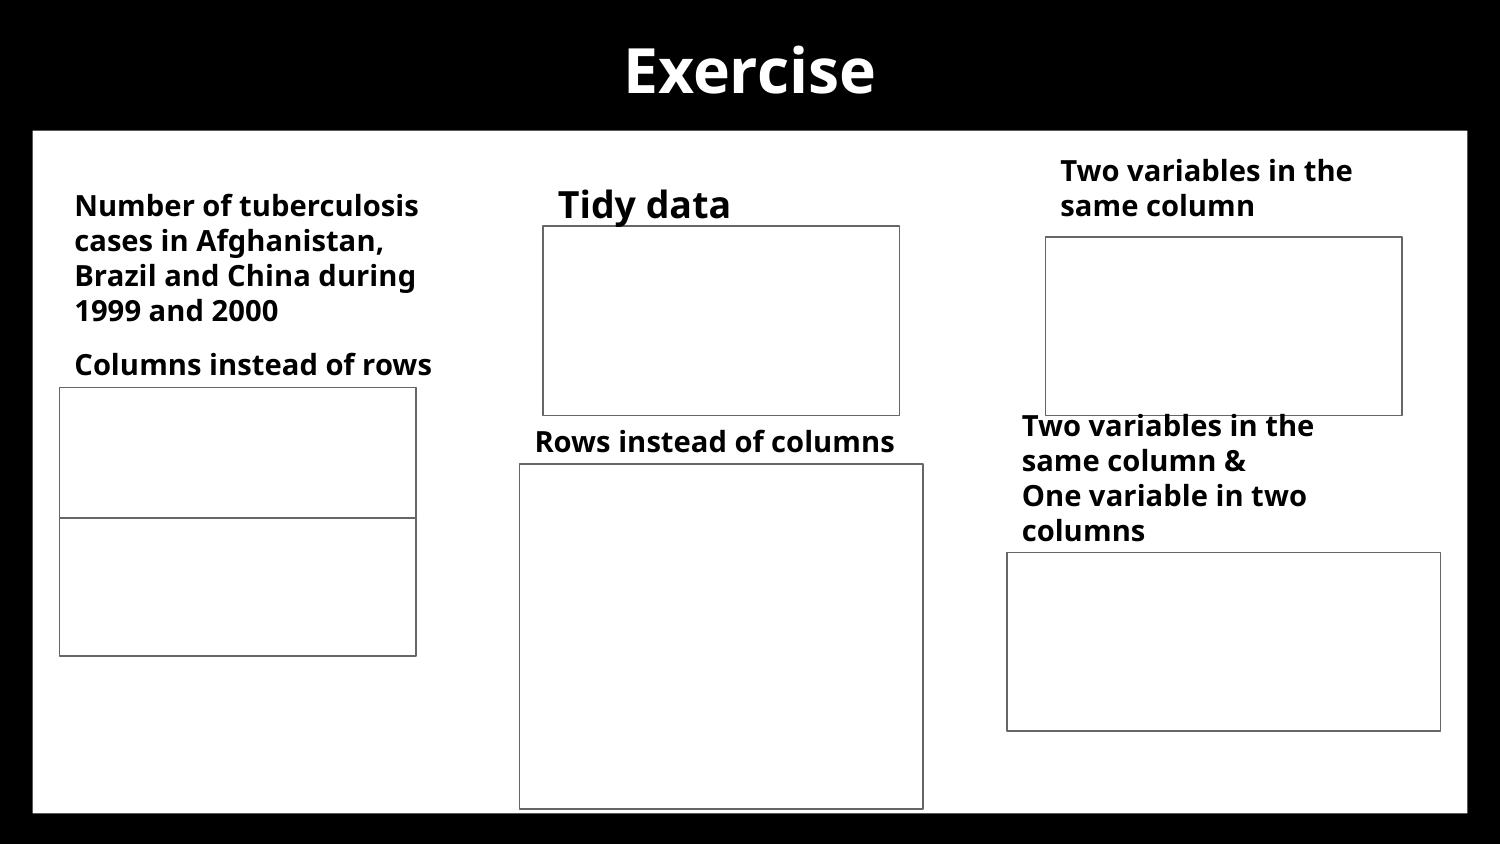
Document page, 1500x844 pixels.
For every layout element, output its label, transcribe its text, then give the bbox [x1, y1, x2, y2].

text_box Rows instead of columns [519, 418, 923, 464]
text_box Two variables in the same column [1045, 191, 1403, 237]
text_box Two variables in the same column & One variable in two columns [1006, 517, 1411, 563]
text_box Tidy data [542, 180, 900, 226]
text_box Number of tuberculosis cases in Afghanistan, Brazil and China during 1999 and 2000 [59, 167, 463, 347]
text_box Exercise [32, 21, 1468, 116]
text_box Columns instead of rows [59, 347, 463, 387]
